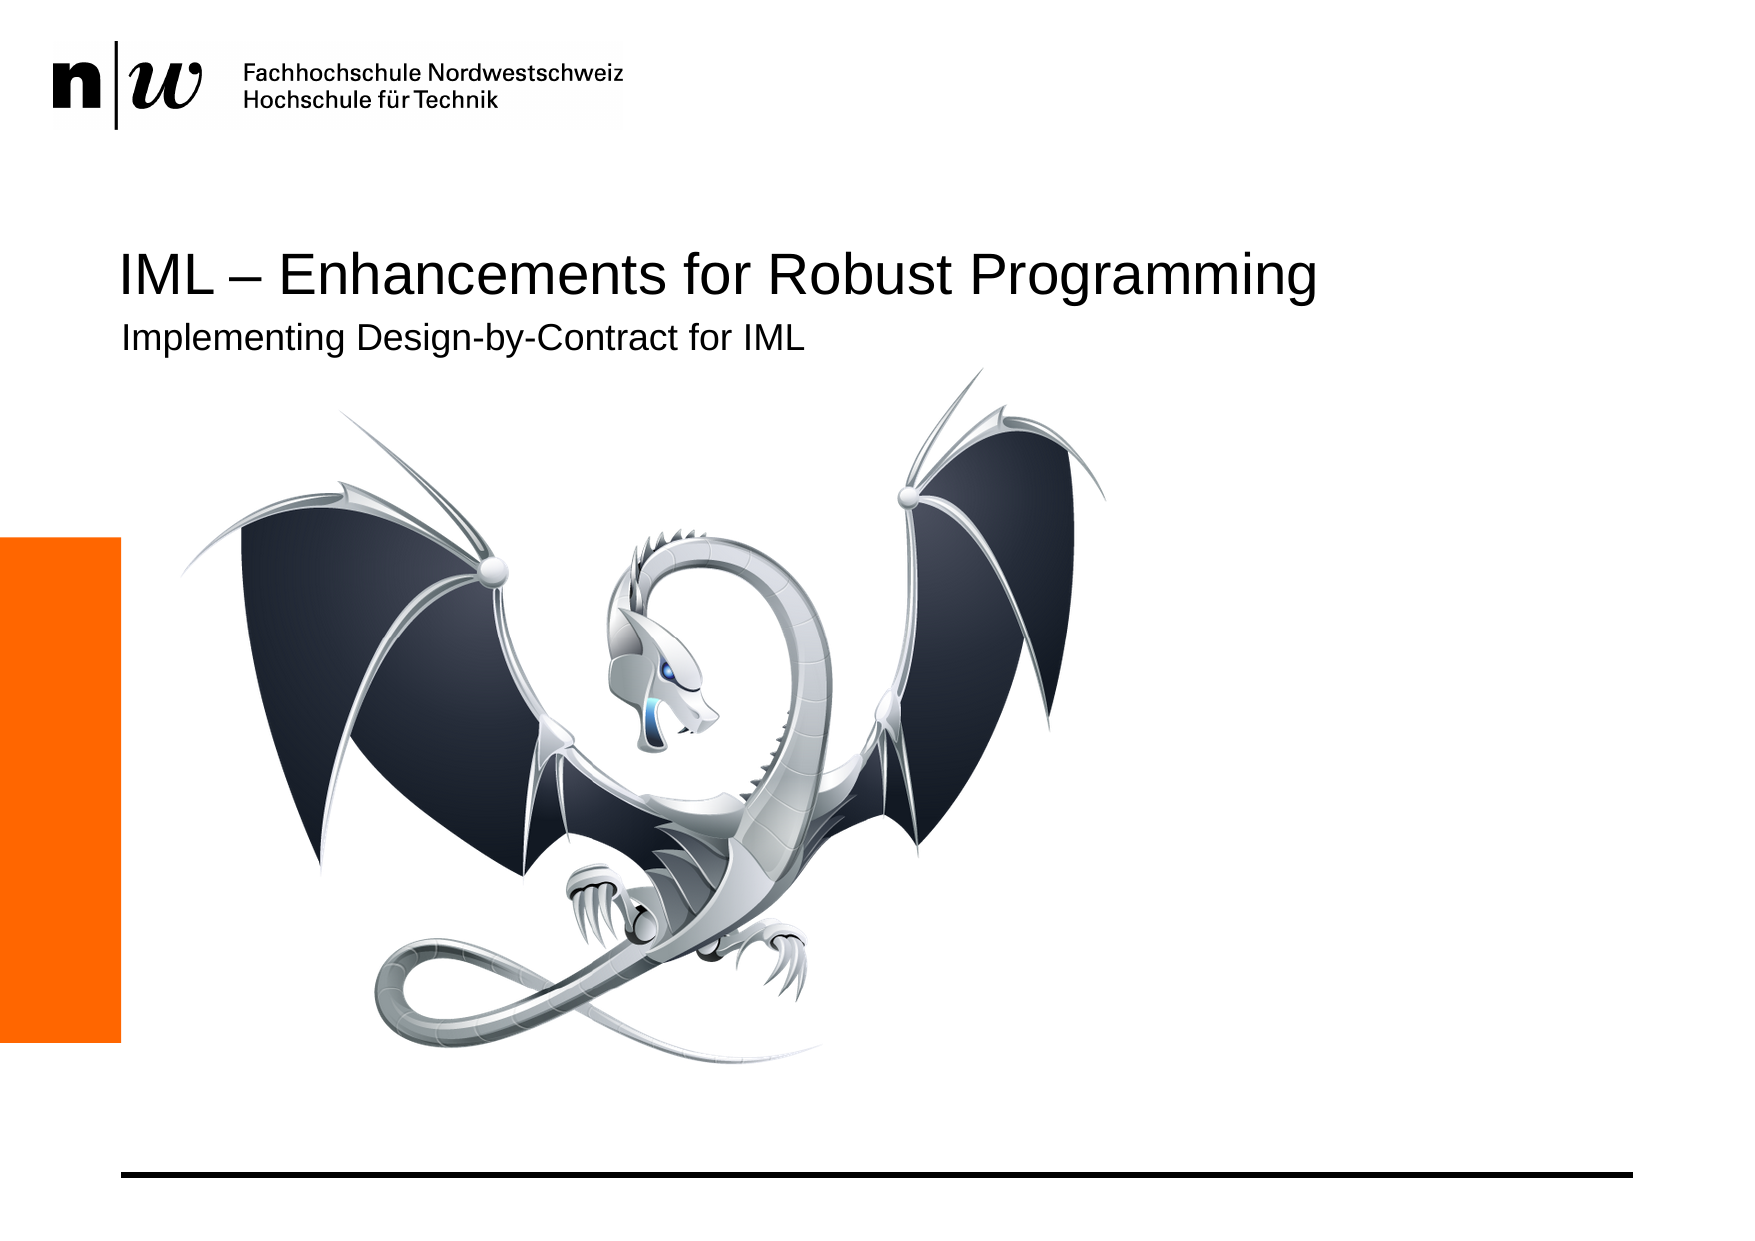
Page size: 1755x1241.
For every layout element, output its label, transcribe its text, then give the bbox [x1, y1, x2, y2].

text_box IML – Enhancements for Robust Programming [118, 236, 1630, 320]
picture [53, 41, 623, 130]
picture [165, 360, 1170, 1111]
text_box Implementing Design-by-Contract for IML [121, 312, 1633, 360]
list [0, 537, 122, 1043]
